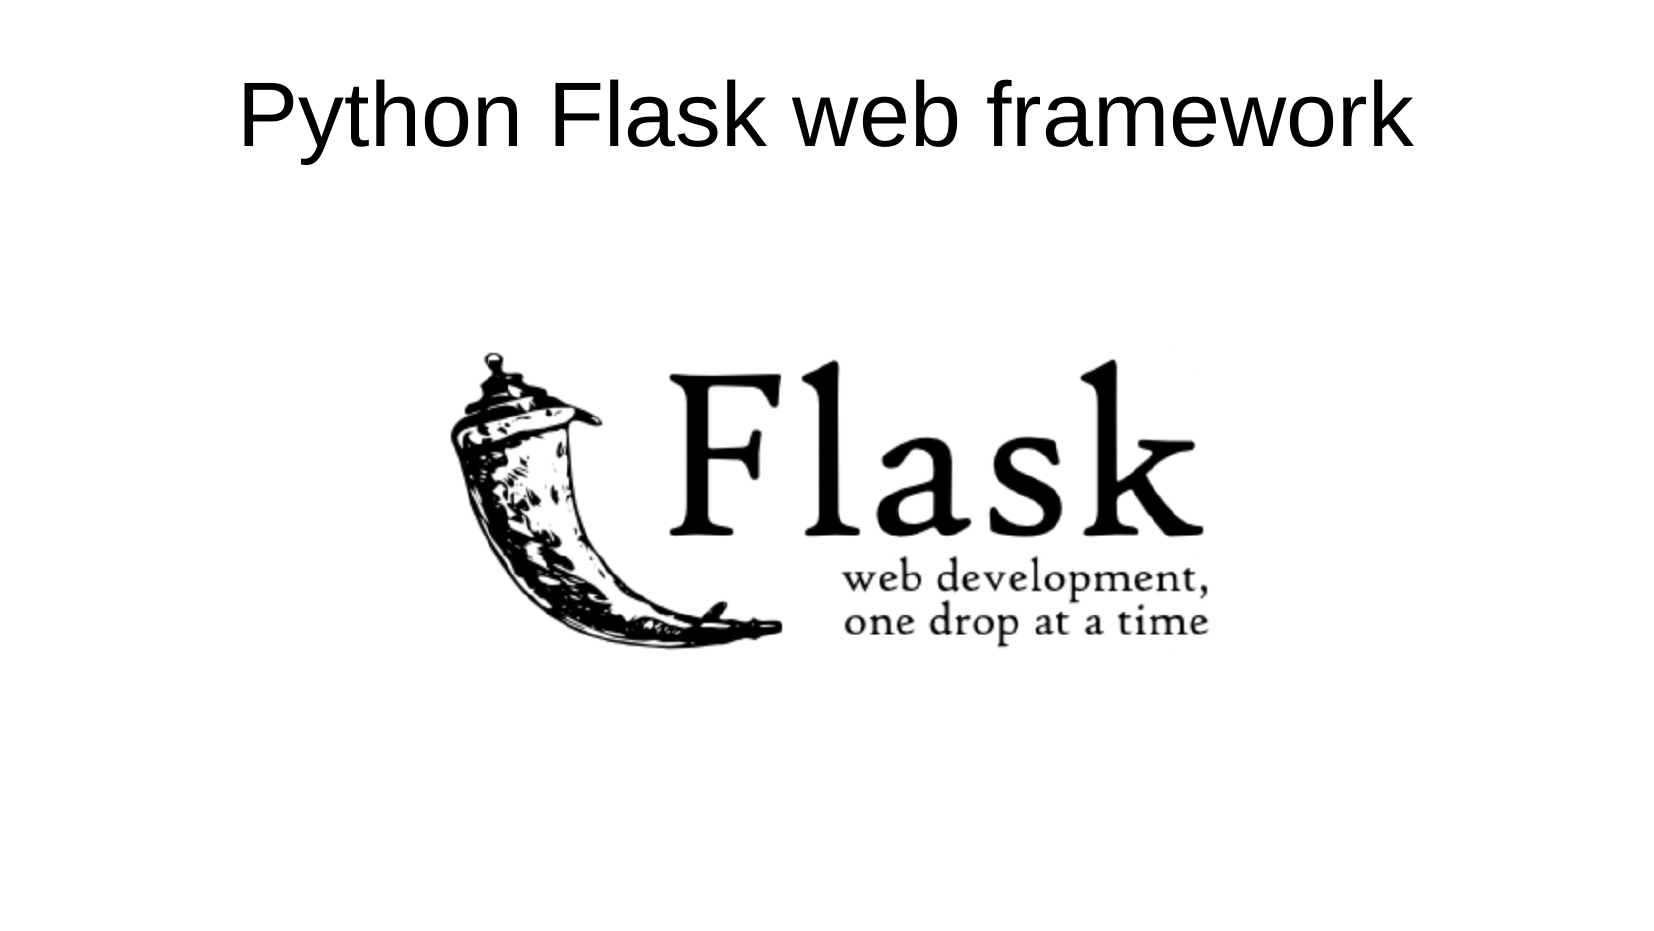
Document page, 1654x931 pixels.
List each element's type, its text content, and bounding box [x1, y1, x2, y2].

picture [410, 337, 1232, 674]
title Python Flask web framework [82, 37, 1571, 193]
